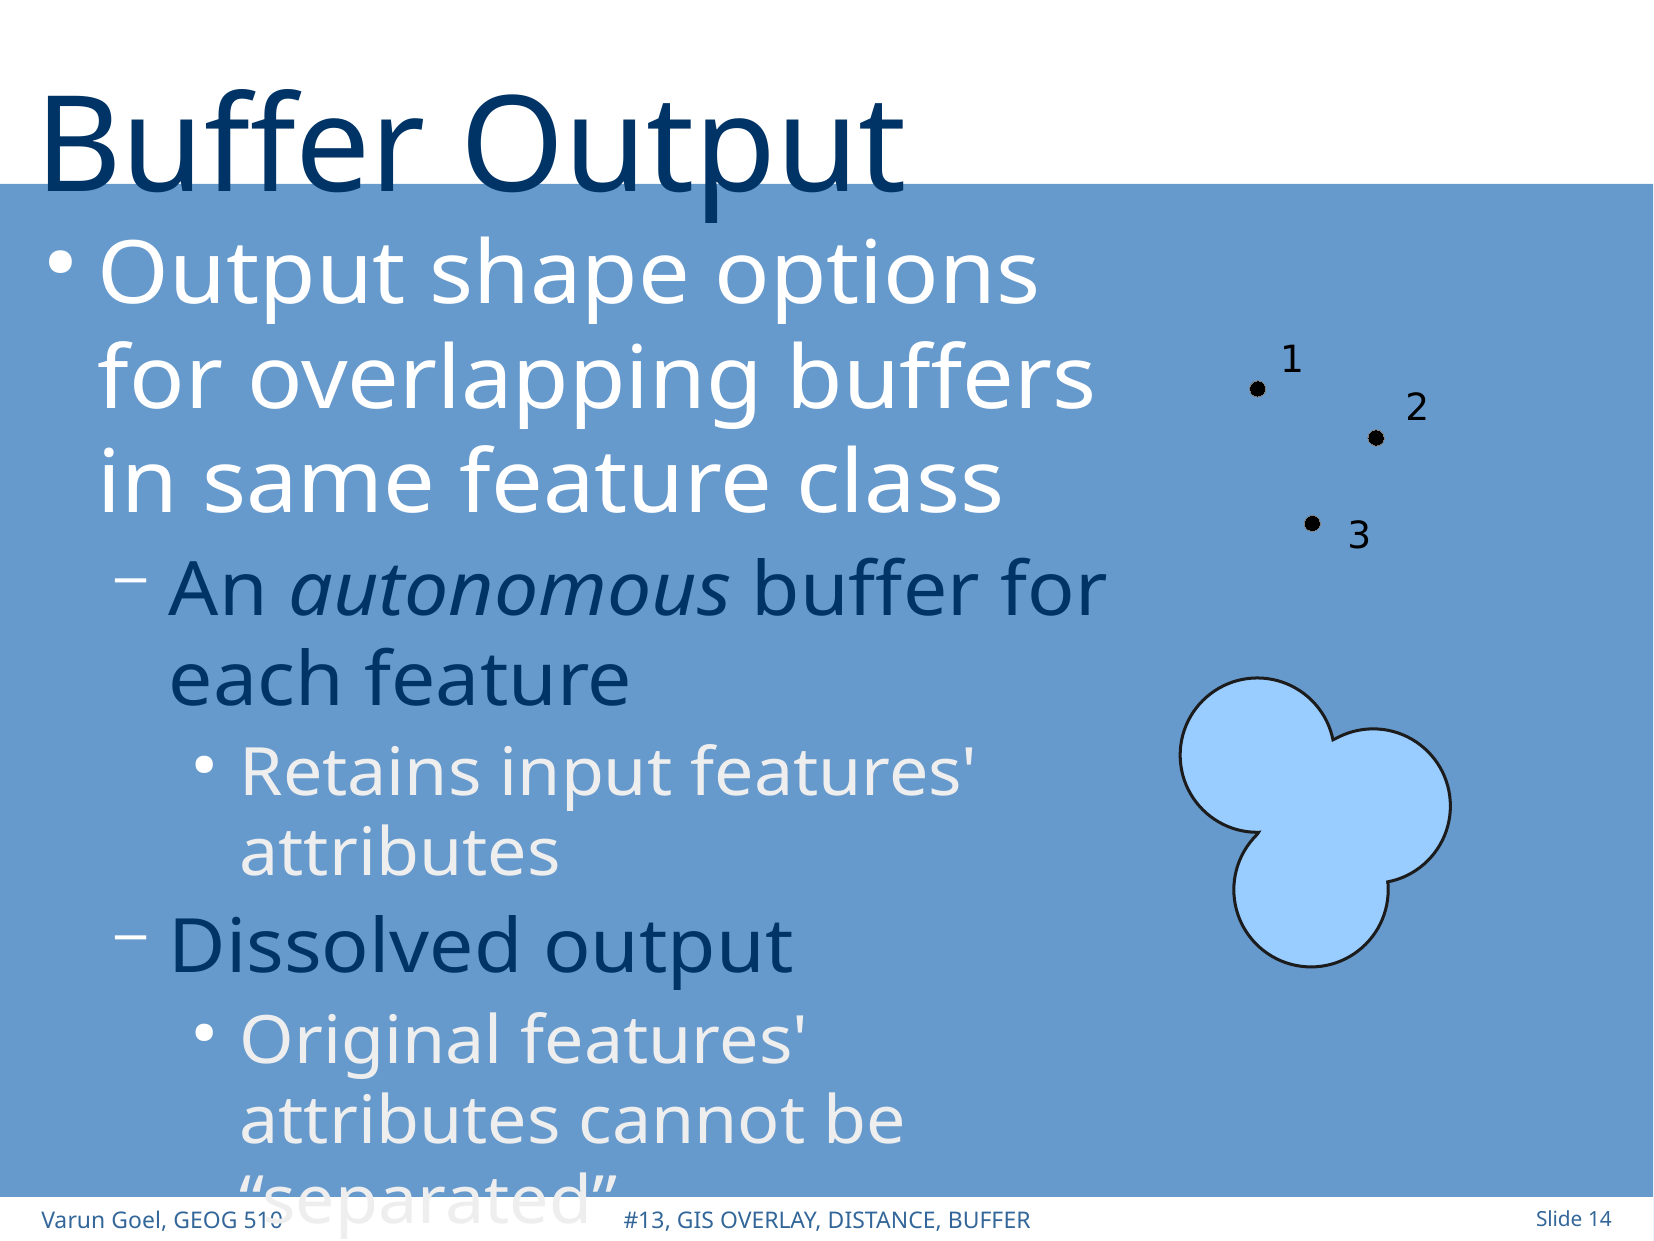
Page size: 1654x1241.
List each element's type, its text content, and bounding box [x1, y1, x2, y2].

text_box [1249, 380, 1266, 398]
text_box [1180, 677, 1451, 967]
list Output shape options for overlapping buffers in same feature class An autonomous buffer for each feature Retains input features' attributes Dissolved output Original features' attributes cannot be “separated” [26, 219, 1120, 1177]
text_box [1367, 429, 1385, 447]
title Buffer Output [35, 35, 1573, 244]
text_box [1304, 515, 1321, 532]
